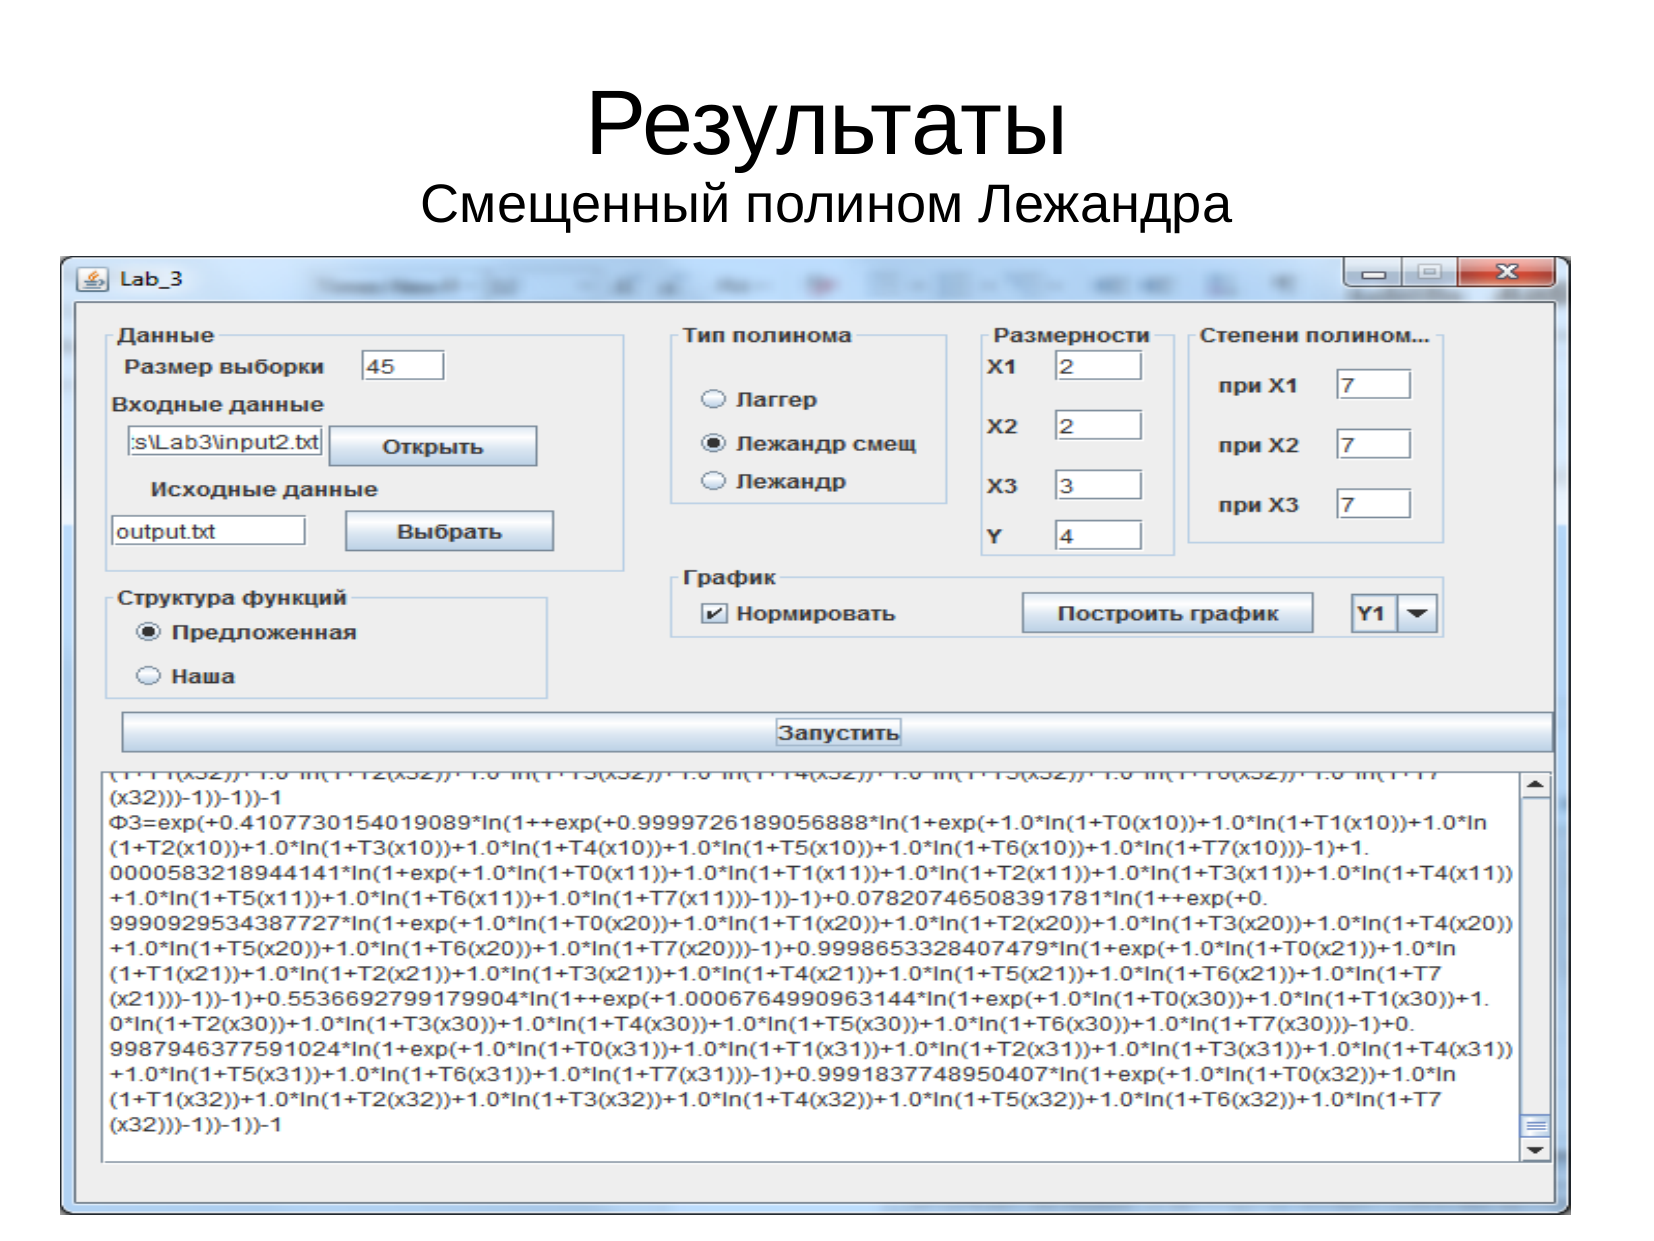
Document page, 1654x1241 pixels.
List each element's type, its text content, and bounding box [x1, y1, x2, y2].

picture [60, 256, 1571, 1216]
title Результаты Смещенный полином Лежандра [82, 49, 1571, 256]
